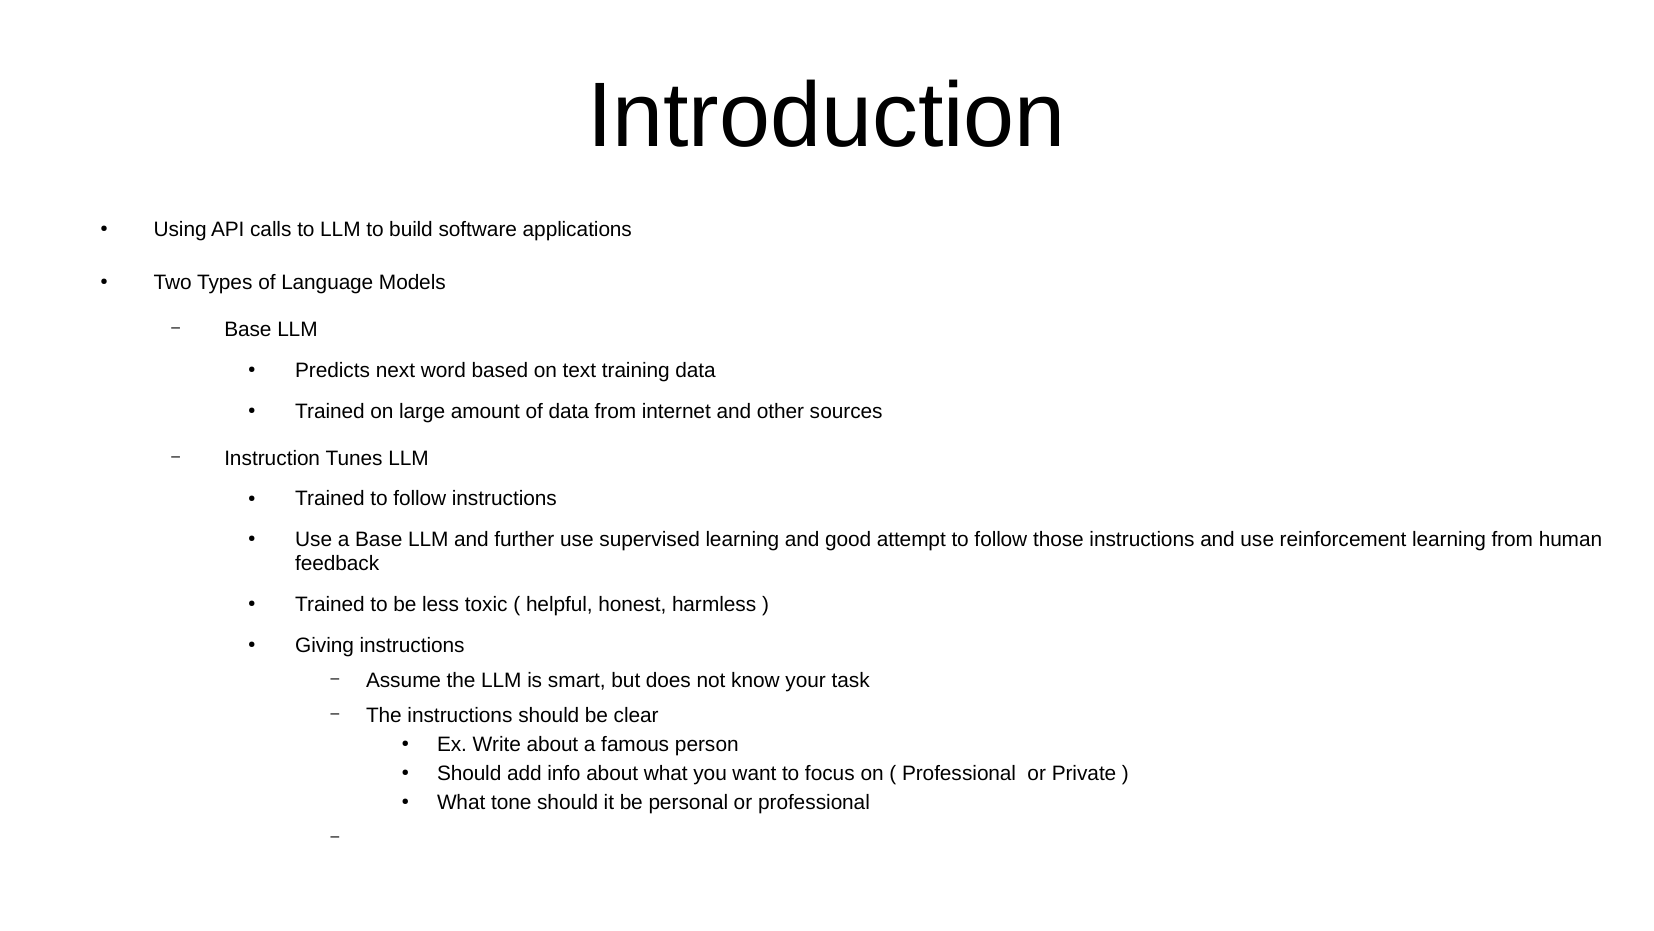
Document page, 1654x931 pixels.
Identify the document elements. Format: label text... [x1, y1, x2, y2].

title Introduction [82, 37, 1571, 193]
list Using API calls to LLM to build software applications Two Types of Language Models Base LLM Predicts next word based on text training data Trained on large amount of data from internet and other sources Instruction Tunes LLM Trained to follow instructions Use a Base LLM and further use supervised learning and good attempt to follow those instructions and use reinforcement learning from human feedback Trained to be less toxic ( helpful, honest, harmless ) Giving instructions Assume the LLM is smart, but does not know your task The instructions should be clear Ex. Write about a famous person Should add info about what you want to focus on ( Professional or Private ) What tone should it be personal or professional [82, 217, 1613, 901]
